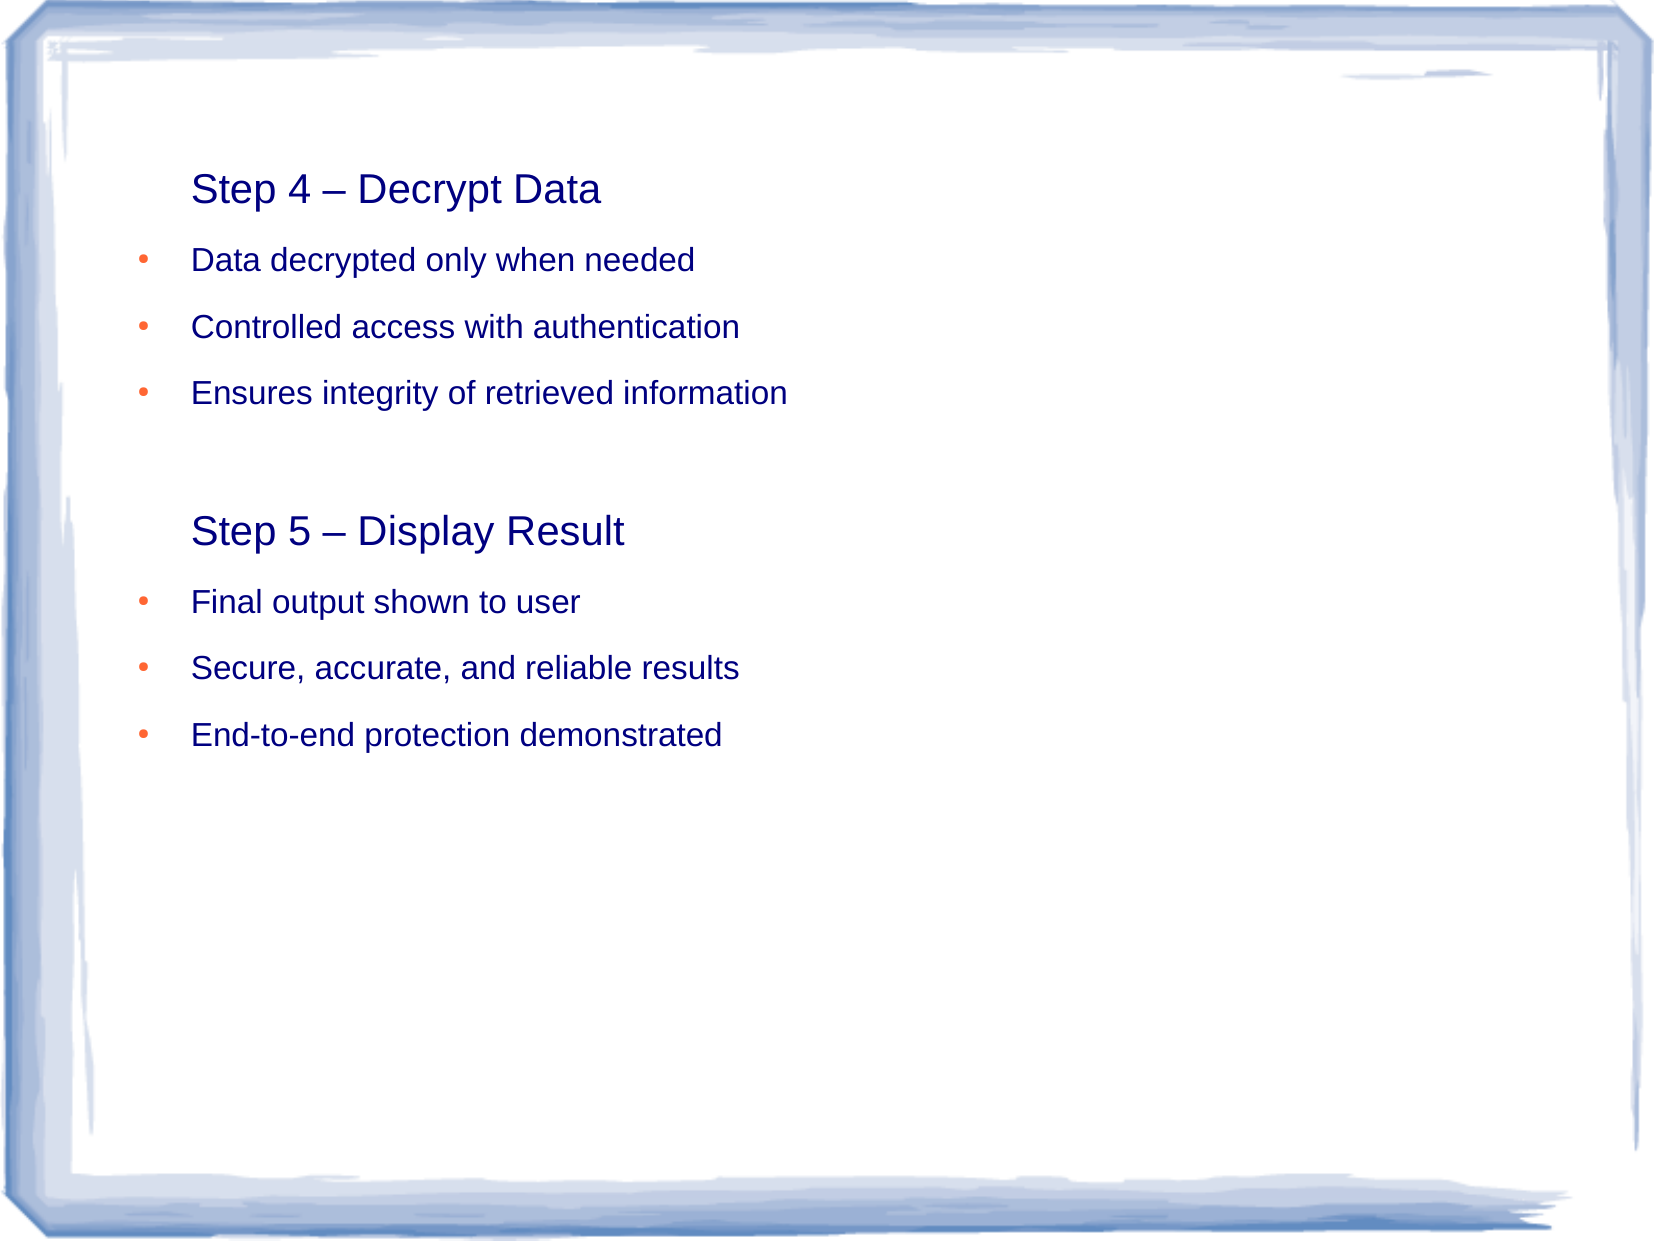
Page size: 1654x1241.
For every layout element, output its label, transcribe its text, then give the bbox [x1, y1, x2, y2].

list Step 4 – Decrypt Data Data decrypted only when needed Controlled access with authentication Ensures integrity of retrieved information Step 5 – Display Result Final output shown to user Secure, accurate, and reliable results End-to-end protection demonstrated [120, 90, 1571, 1004]
picture [0, 0, 1654, 1241]
